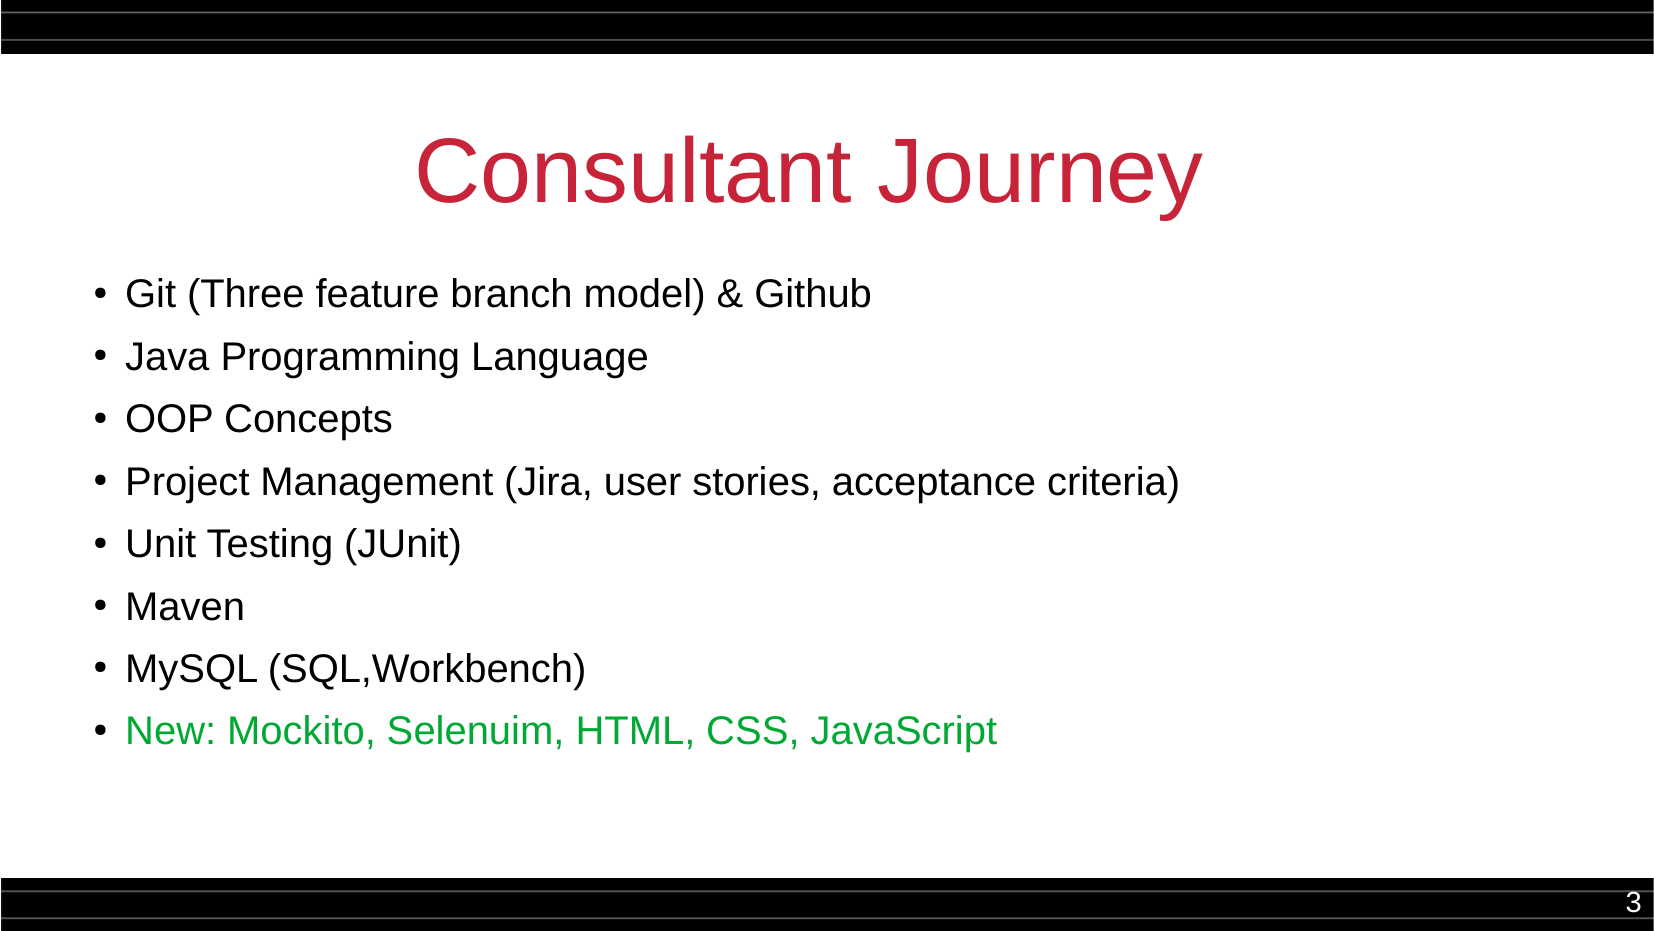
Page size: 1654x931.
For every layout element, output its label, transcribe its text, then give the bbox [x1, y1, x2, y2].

title Consultant Journey [82, 92, 1571, 249]
picture [1, 0, 1654, 54]
picture [1, 878, 1654, 931]
list Git (Three feature branch model) & Github Java Programming Language OOP Concepts Project Management (Jira, user stories, acceptance criteria) Unit Testing (JUnit) Maven MySQL (SQL,Workbench) New: Mockito, Selenuim, HTML, CSS, JavaScript [82, 271, 1571, 758]
